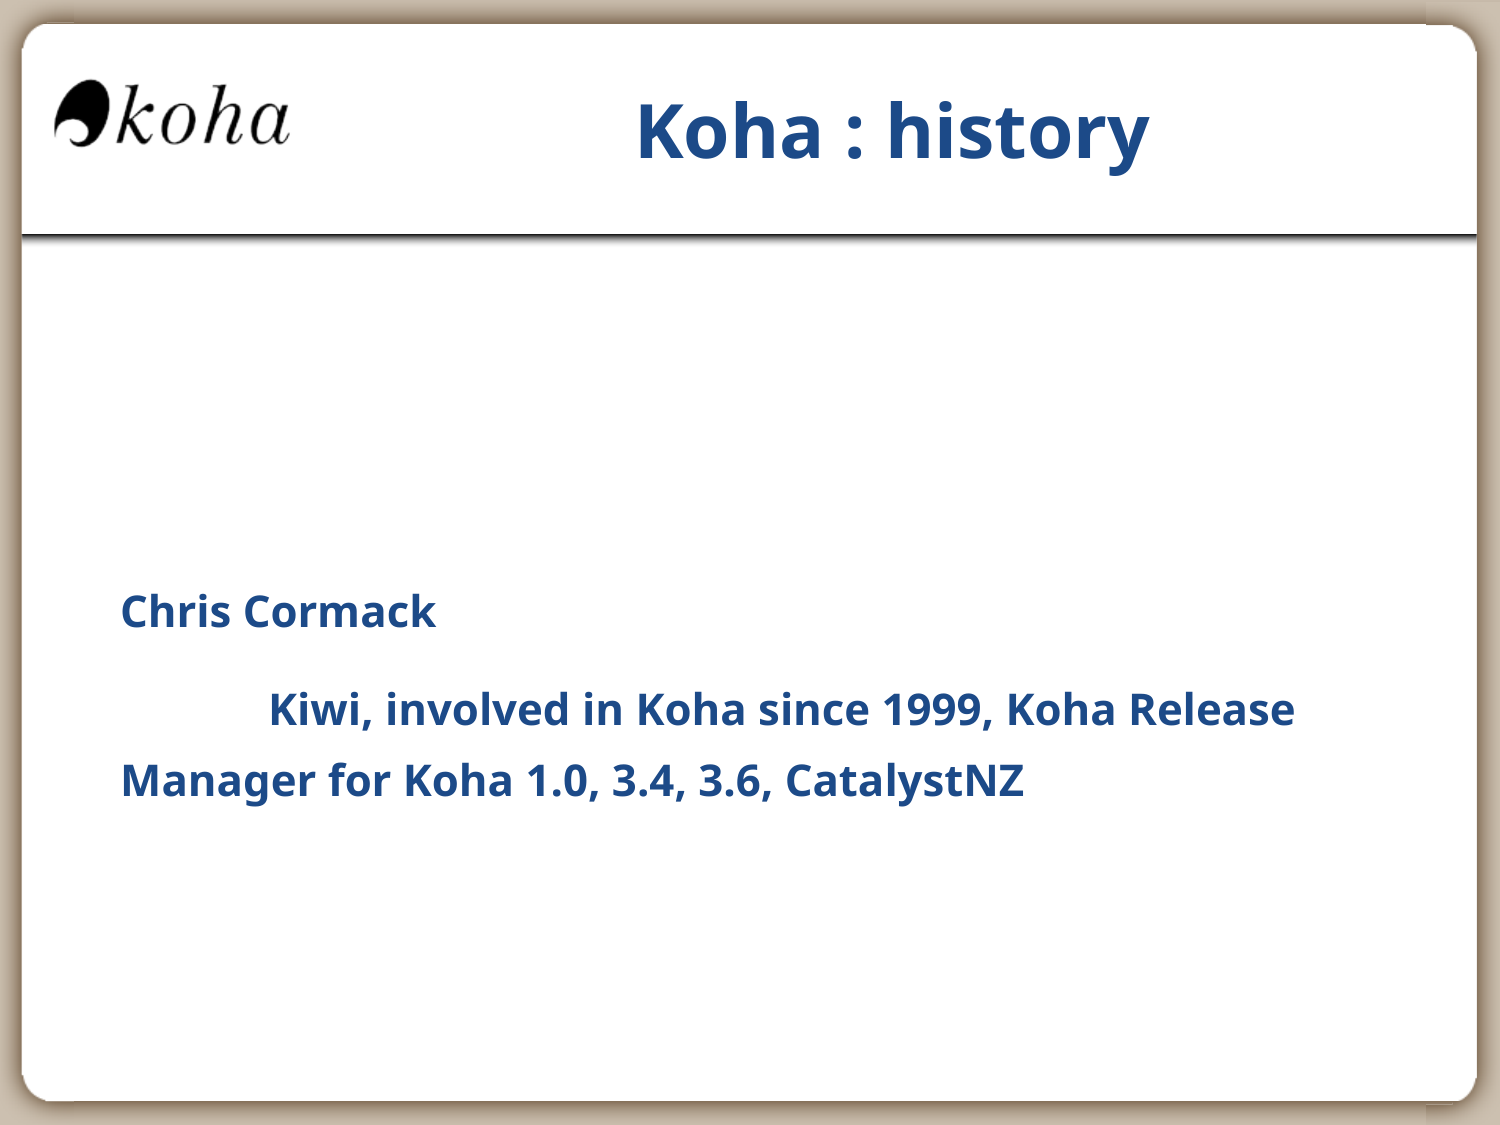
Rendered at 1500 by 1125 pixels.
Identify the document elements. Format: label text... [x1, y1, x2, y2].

title Koha : history [315, 0, 1463, 260]
picture [0, 0, 1500, 1125]
subtitle Chris Cormack Kiwi, involved in Koha since 1999, Koha Release Manager for Koha 1.0, 3.4, 3.6, CatalystNZ [118, 317, 1382, 1061]
